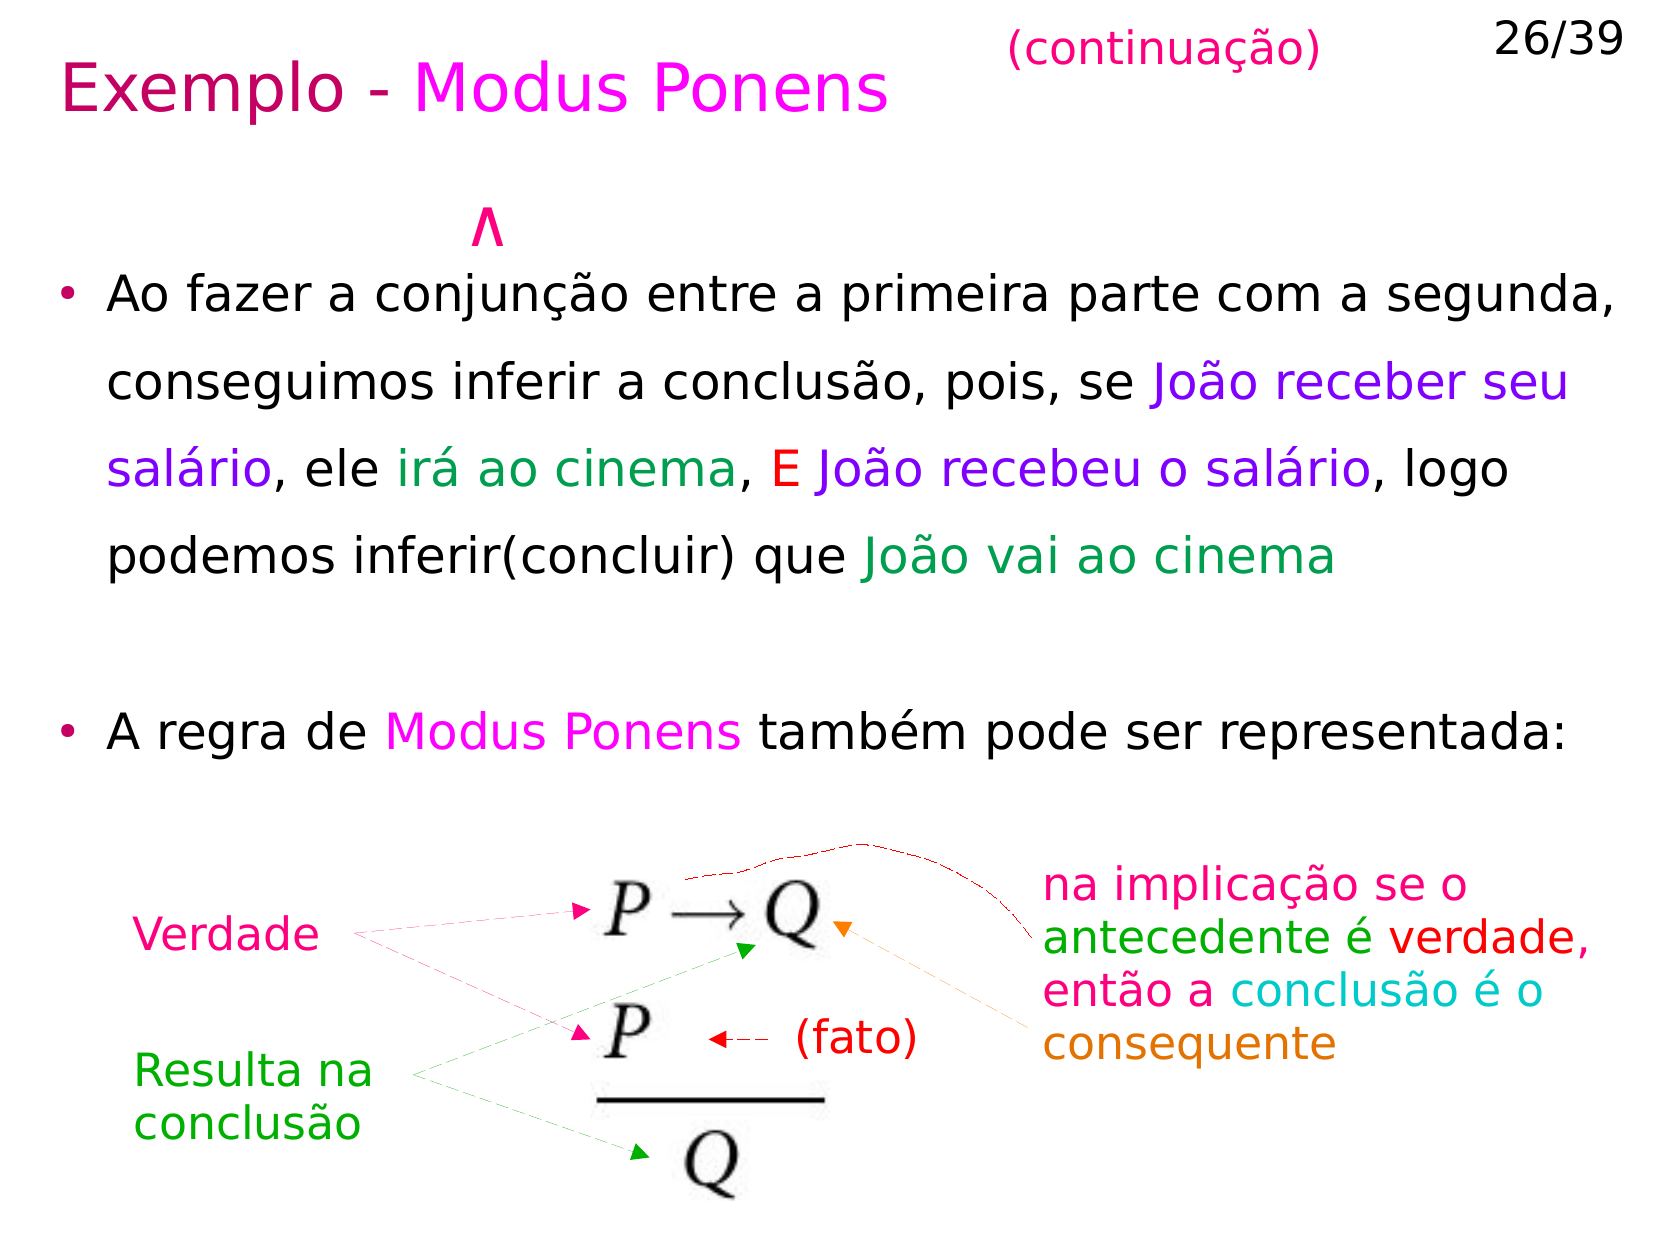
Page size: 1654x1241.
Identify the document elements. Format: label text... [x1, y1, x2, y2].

text_box Verdade [118, 900, 337, 969]
text_box ∧ [448, 177, 532, 270]
text_box (fato) [779, 1003, 935, 1073]
picture [590, 861, 833, 1211]
list Ao fazer a conjunção entre a primeira parte com a segunda, conseguimos inferir a conclusão, pois, se João receber seu salário, ele irá ao cinema, E João recebeu o salário, logo podemos inferir(concluir) que João vai ao cinema A regra de Modus Ponens também pode ser representada: [59, 236, 1625, 1211]
text_box (continuação) [992, 14, 1338, 83]
text_box na implicação se o antecedente é verdade, então a conclusão é o consequente [1027, 850, 1630, 1180]
title Exemplo - Modus Ponens [59, 29, 1595, 148]
text_box Resulta na conclusão [119, 1036, 390, 1158]
